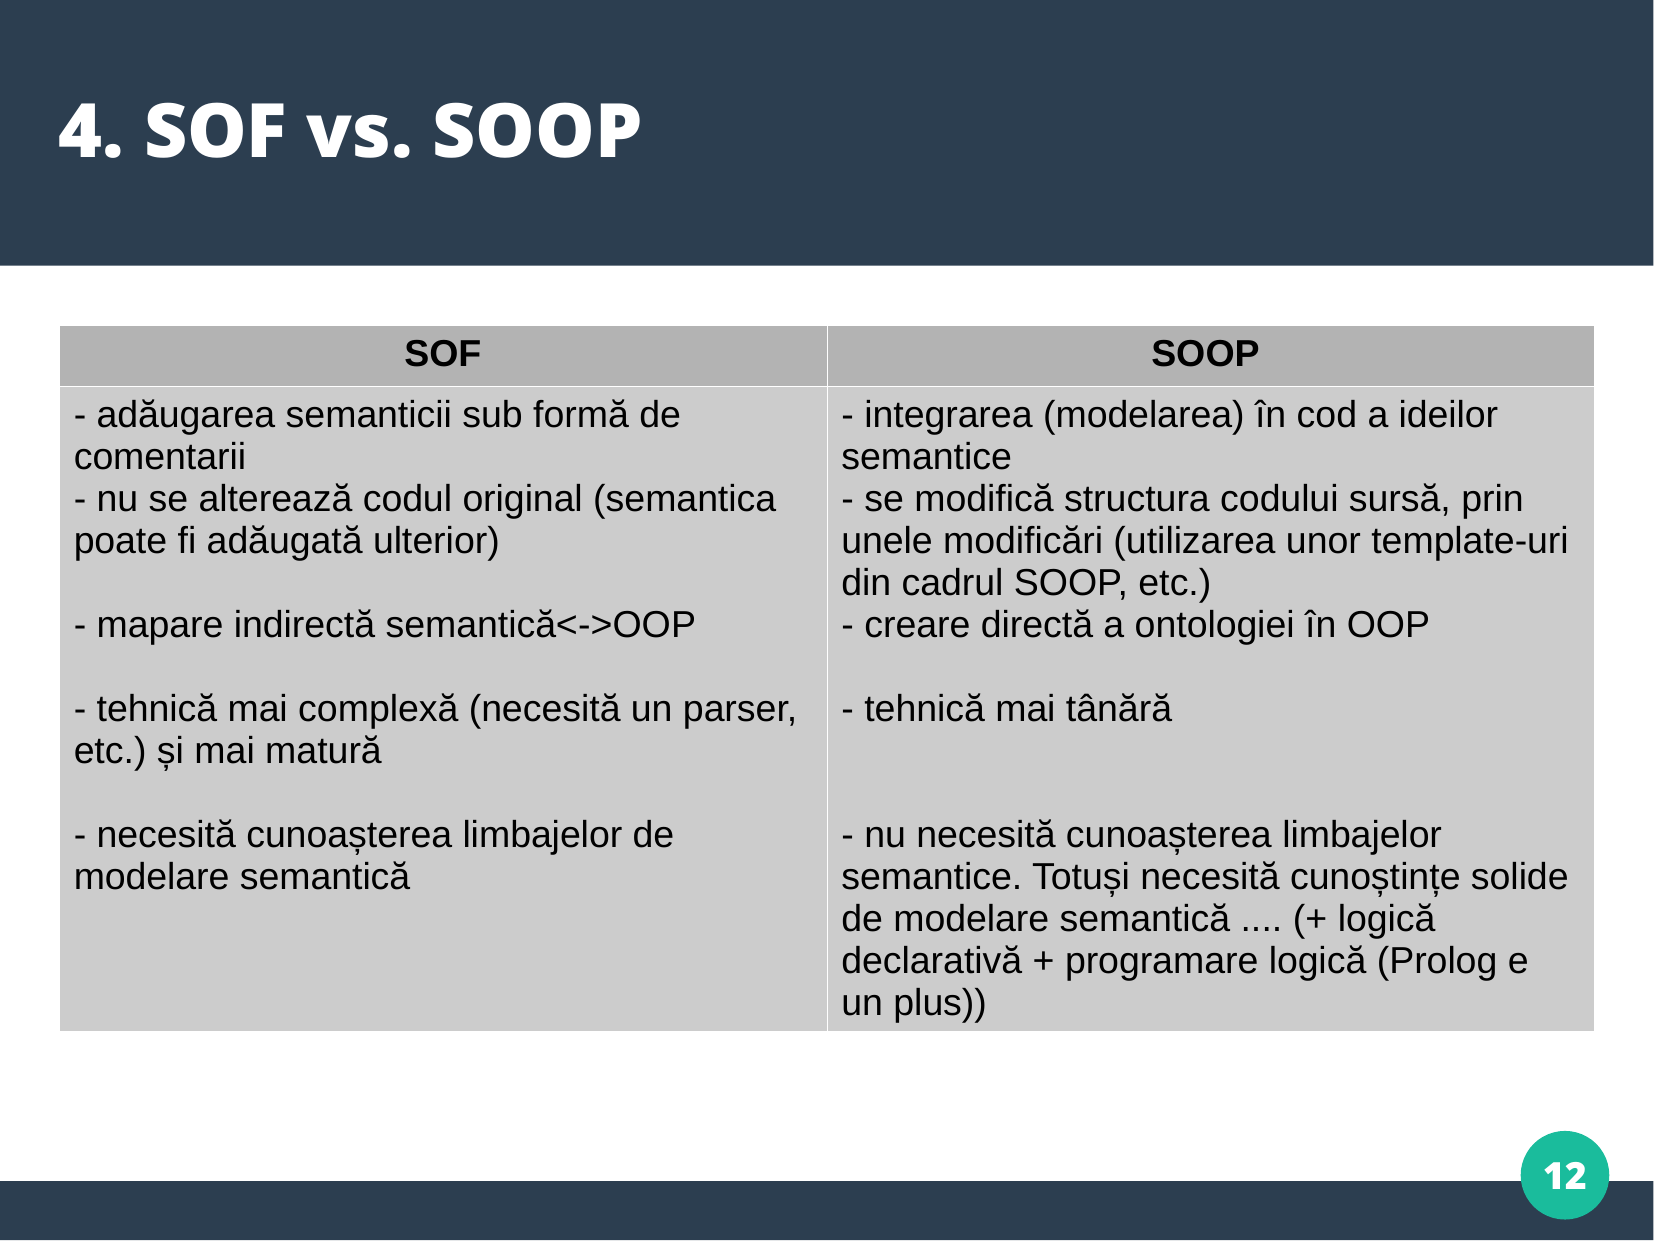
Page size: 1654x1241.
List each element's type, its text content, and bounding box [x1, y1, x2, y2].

table_header SOOP [828, 326, 1594, 386]
table_cell - adăugarea semanticii sub formă de comentarii - nu se alterează codul original (semantica poate fi adăugată ulterior) - mapare indirectă semantică<->OOP - tehnică mai complexă (necesită un parser, etc.) și mai matură - necesită cunoașterea limbajelor de modelare semantică [60, 387, 827, 1031]
title 4. SOF vs. SOOP [59, 49, 1595, 207]
table_header SOF [60, 326, 827, 386]
table_cell - integrarea (modelarea) în cod a ideilor semantice - se modifică structura codului sursă, prin unele modificări (utilizarea unor template-uri din cadrul SOOP, etc.) - creare directă a ontologiei în OOP - tehnică mai tânără - nu necesită cunoașterea limbajelor semantice. Totuși necesită cunoștințe solide de modelare semantică .... (+ logică declarativă + programare logică (Prolog e un plus)) [828, 387, 1594, 1031]
